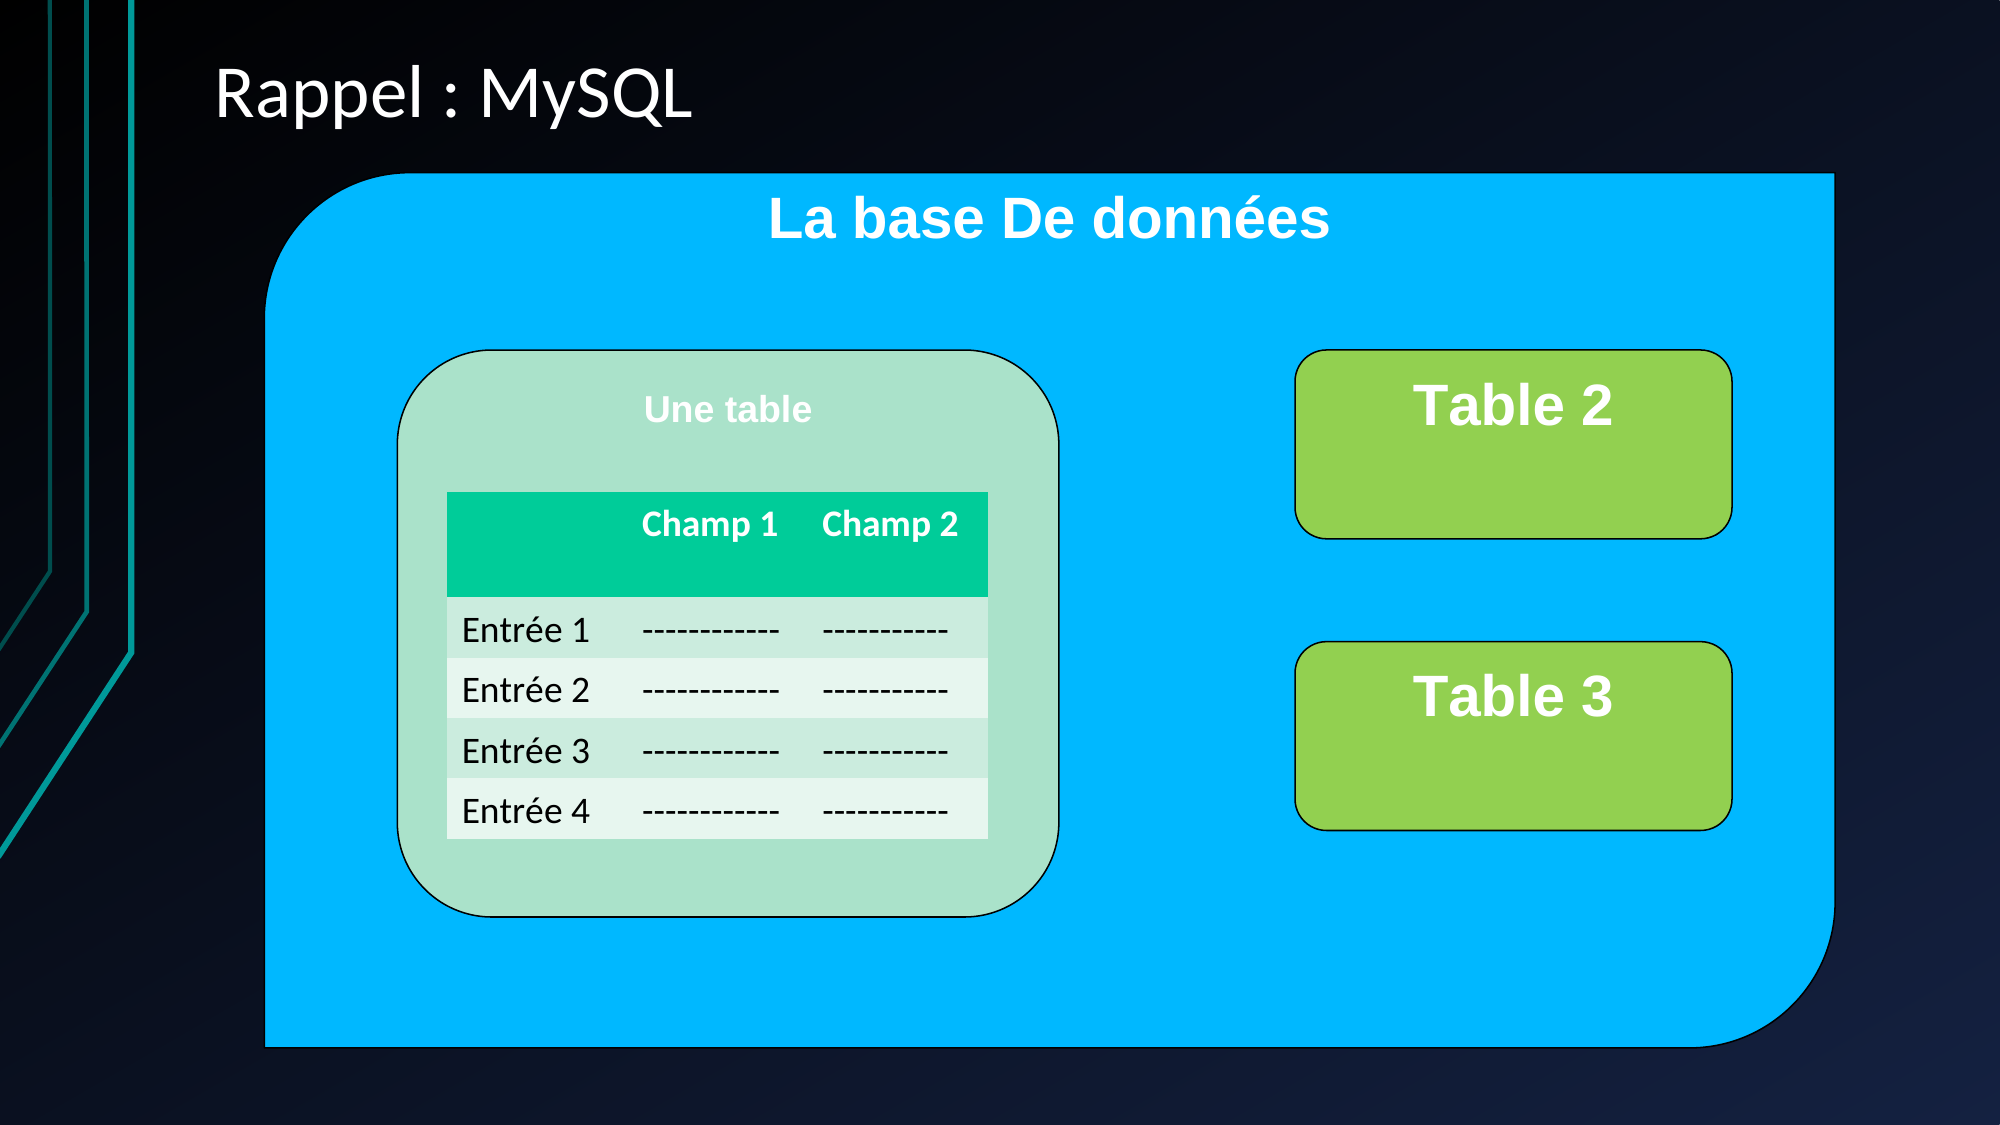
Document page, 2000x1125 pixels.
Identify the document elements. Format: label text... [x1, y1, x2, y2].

table_cell ------------ [627, 718, 808, 778]
text_box Table 2 [1295, 349, 1733, 539]
table_cell Entrée 2 [447, 658, 627, 718]
table_cell Entrée 1 [447, 597, 627, 658]
table_cell Entrée 4 [447, 778, 627, 839]
table_cell ----------- [808, 597, 988, 658]
table_cell ------------ [627, 658, 808, 718]
table_cell ----------- [808, 658, 988, 718]
table_cell ------------ [627, 597, 808, 658]
table_cell ------------ [627, 778, 808, 839]
table_cell ----------- [808, 778, 988, 839]
table_header Champ 1 [627, 492, 808, 597]
table_header [447, 492, 627, 597]
text_box Une table [397, 350, 1059, 918]
table_header Champ 2 [808, 492, 988, 597]
table_cell ----------- [808, 718, 988, 778]
text_box Table 3 [1295, 641, 1733, 831]
text_box Rappel : MySQL [200, 45, 1900, 149]
text_box La base De données [264, 172, 1836, 1048]
table_cell Entrée 3 [447, 718, 627, 778]
